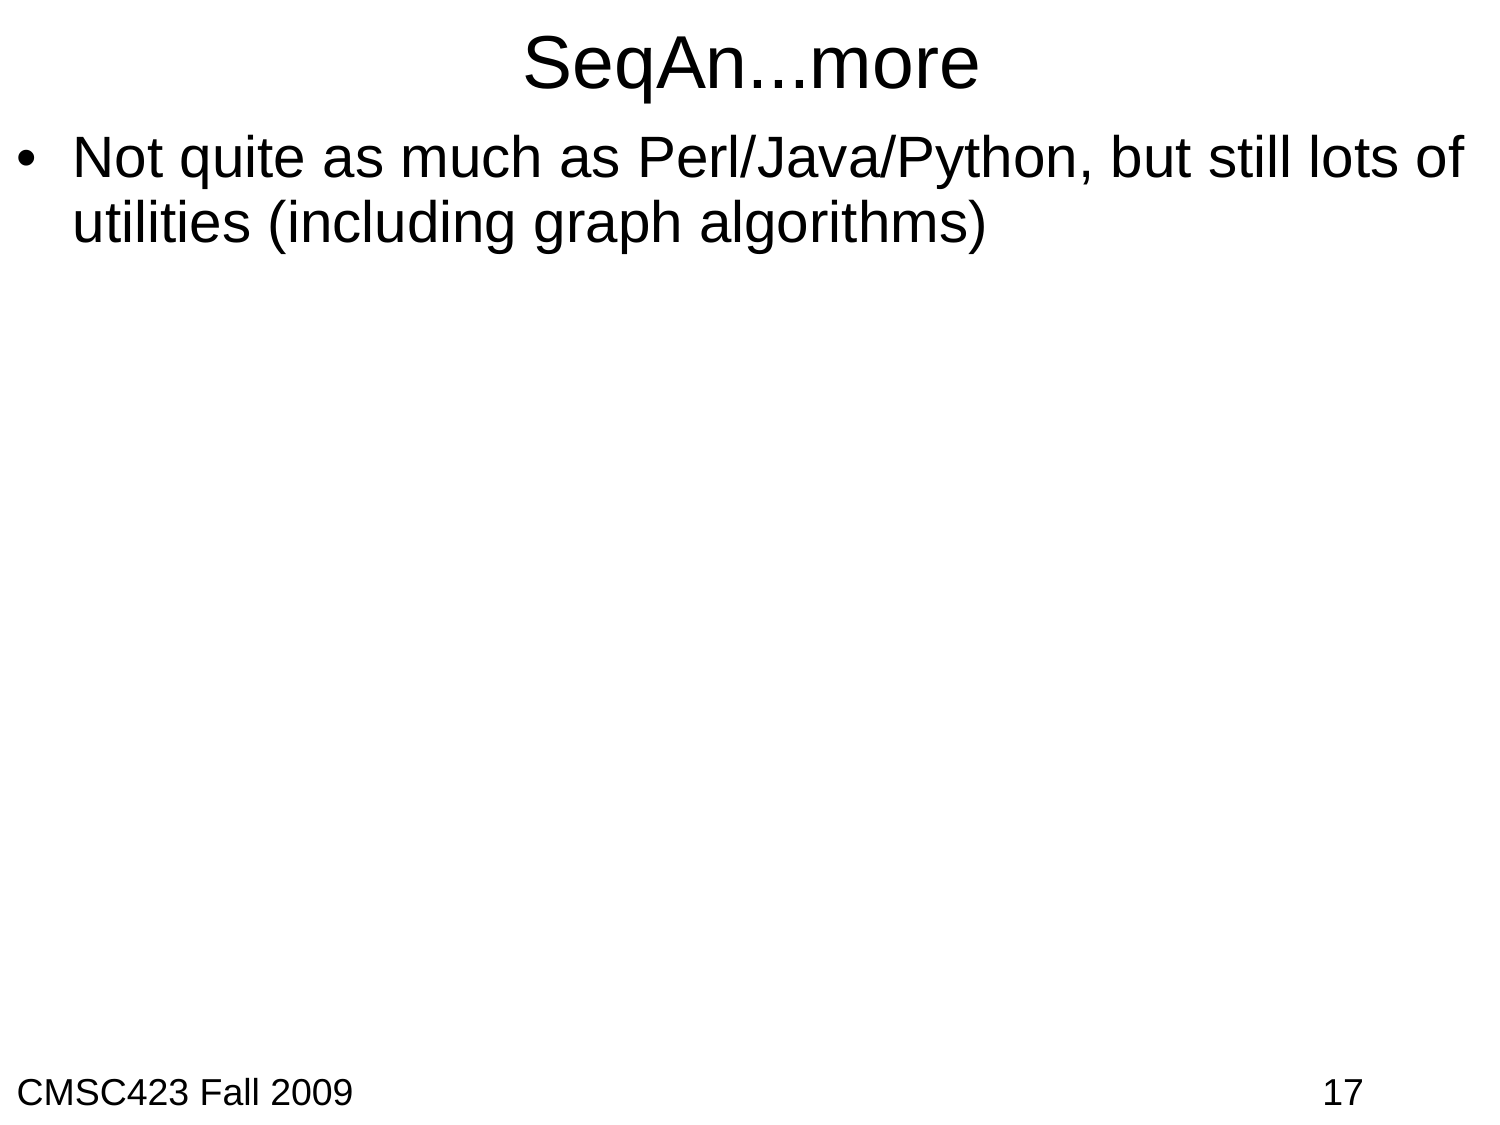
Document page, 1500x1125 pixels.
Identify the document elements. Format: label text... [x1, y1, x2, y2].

list Not quite as much as Perl/Java/Python, but still lots of utilities (including graph algorithms) [16, 124, 1485, 1072]
title SeqAn...more [19, 9, 1485, 116]
